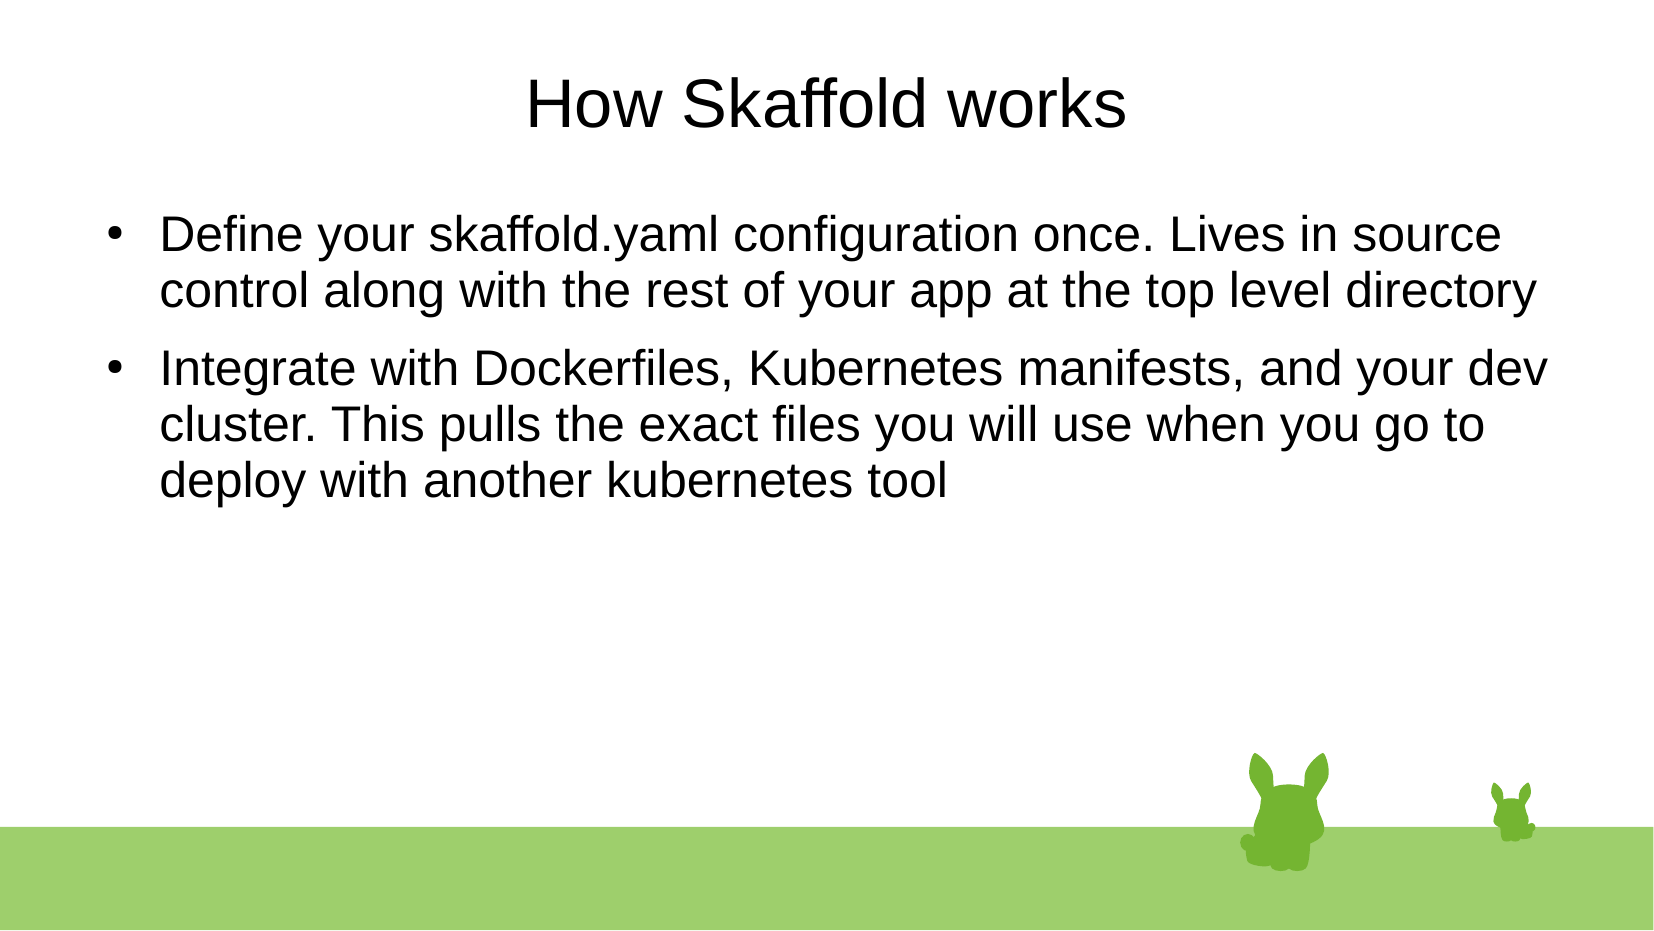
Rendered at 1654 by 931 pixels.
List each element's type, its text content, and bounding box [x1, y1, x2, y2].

title How Skaffold works [88, 29, 1565, 178]
list Define your skaffold.yaml configuration once. Lives in source control along with the rest of your app at the top level directory Integrate with Dockerfiles, Kubernetes manifests, and your dev cluster. This pulls the exact files you will use when you go to deploy with another kubernetes tool [88, 206, 1565, 739]
